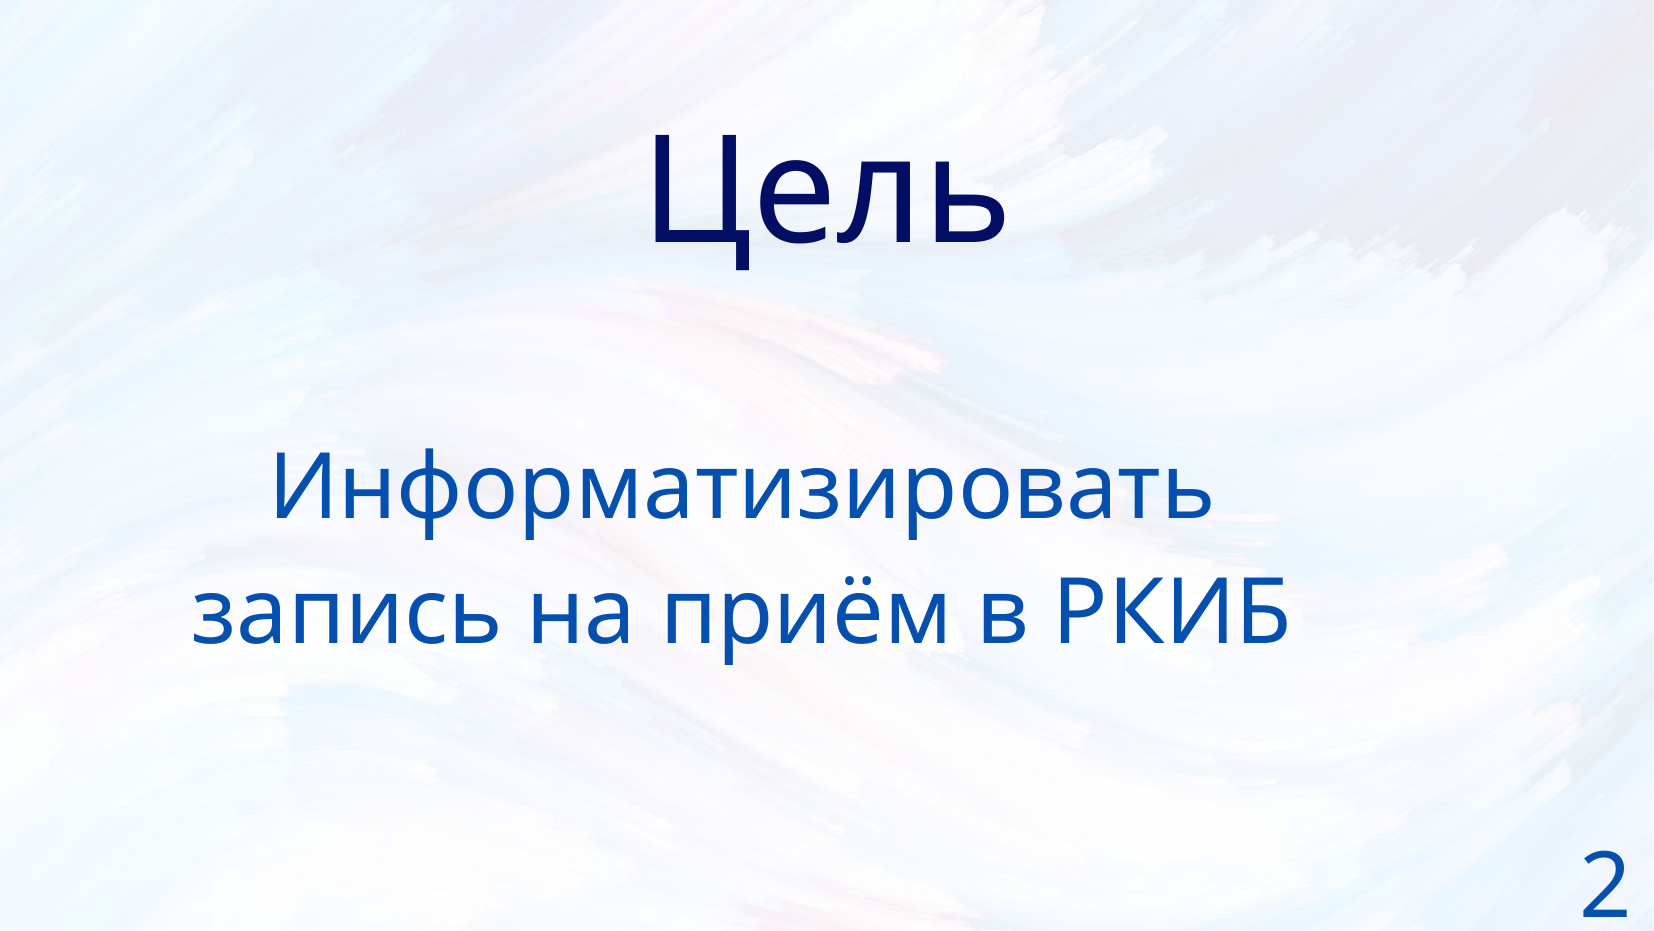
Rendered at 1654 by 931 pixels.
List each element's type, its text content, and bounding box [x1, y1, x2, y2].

title Цель [82, 106, 1571, 262]
picture [0, 0, 1654, 931]
text_box 2 [1564, 812, 1654, 931]
text_box Информатизировать запись на приём в РКИБ [177, 413, 1477, 712]
